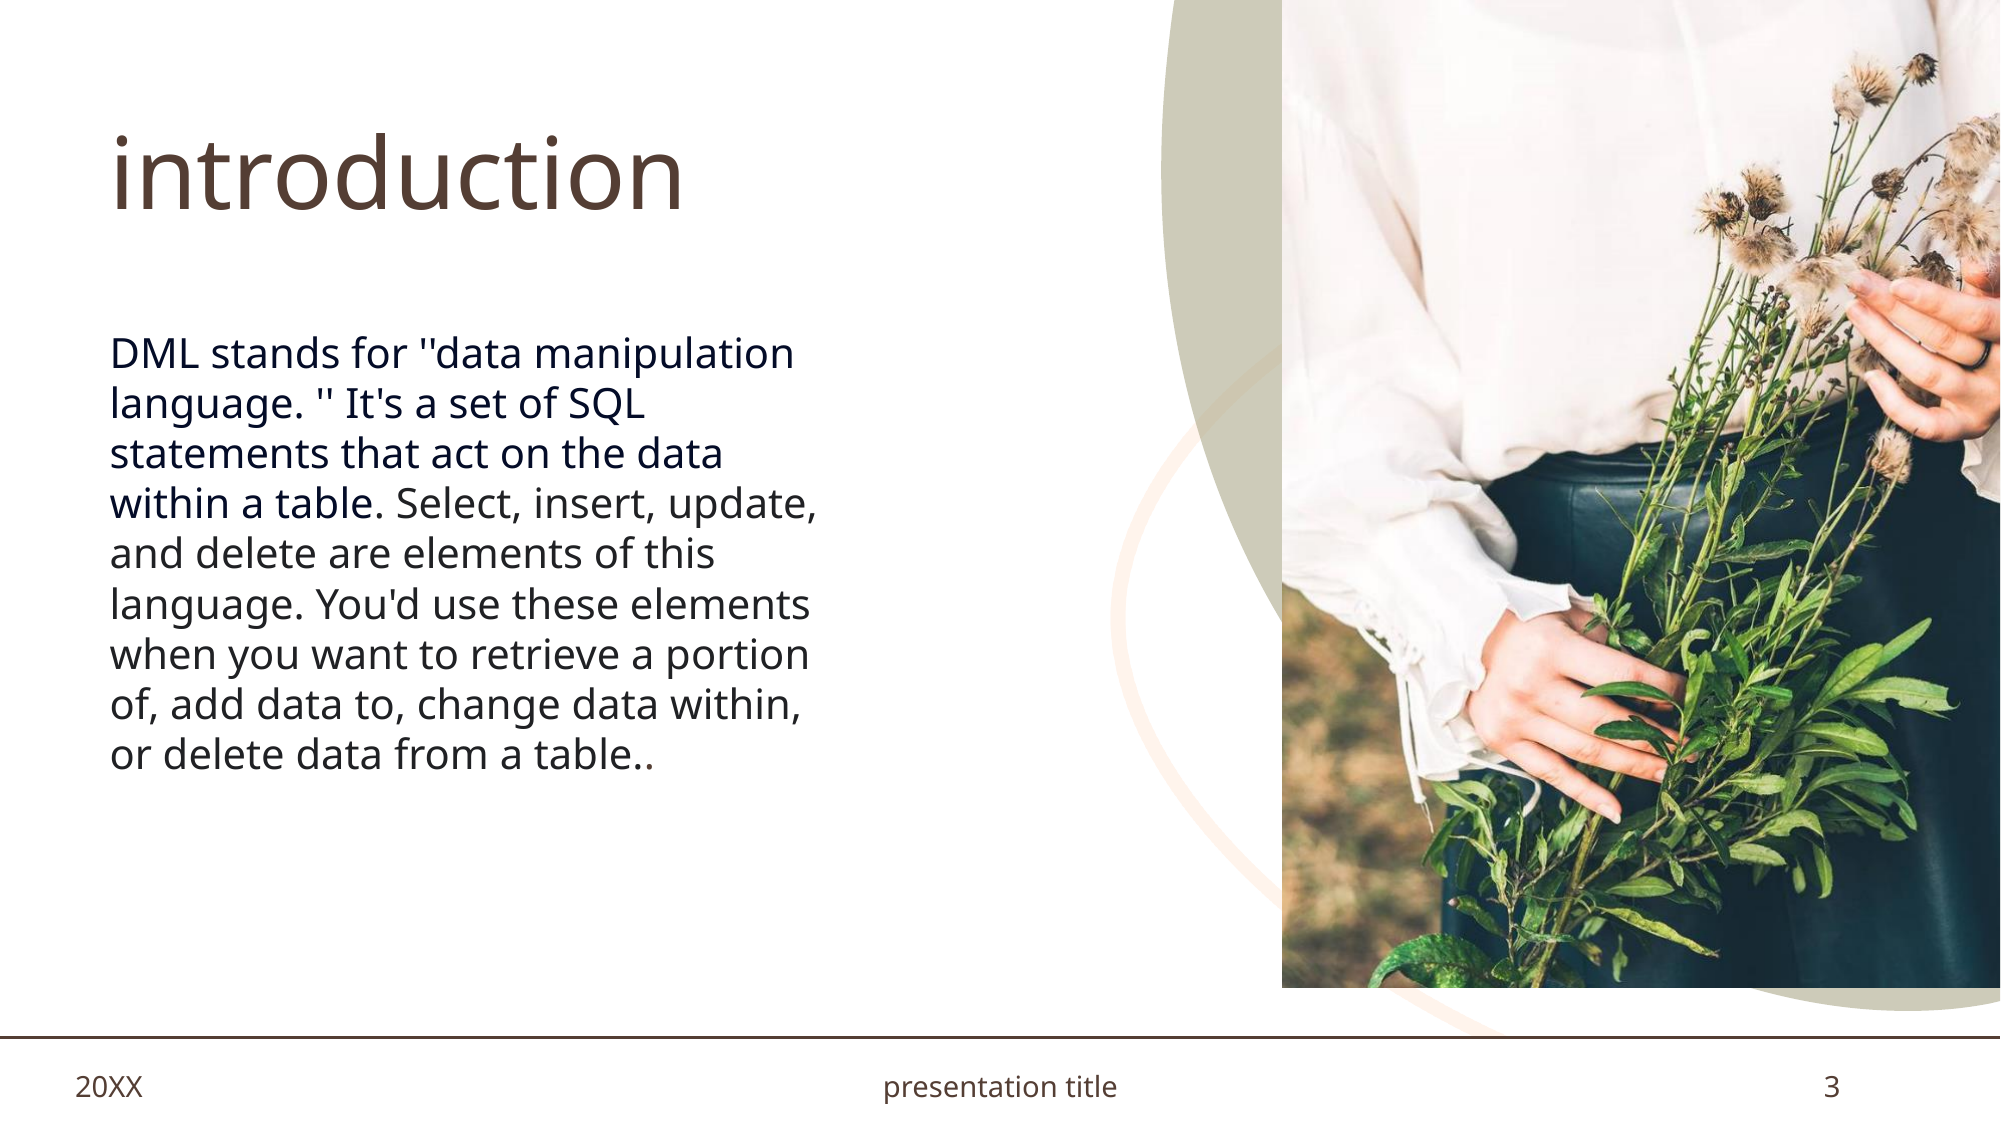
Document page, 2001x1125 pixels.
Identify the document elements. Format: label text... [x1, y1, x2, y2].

text_box 20XX [60, 1060, 222, 1112]
text_box presentation title [718, 1060, 1283, 1112]
picture [1282, 0, 2000, 988]
list DML stands for ''data manipulation language. '' It's a set of SQL statements that act on the data within a table. Select, insert, update, and delete are elements of this language. You'd use these elements when you want to retrieve a portion of, add data to, change data within, or delete data from a table..​ [94, 319, 845, 988]
text_box [1808, 1060, 1971, 1112]
title introduction [94, 115, 1162, 227]
